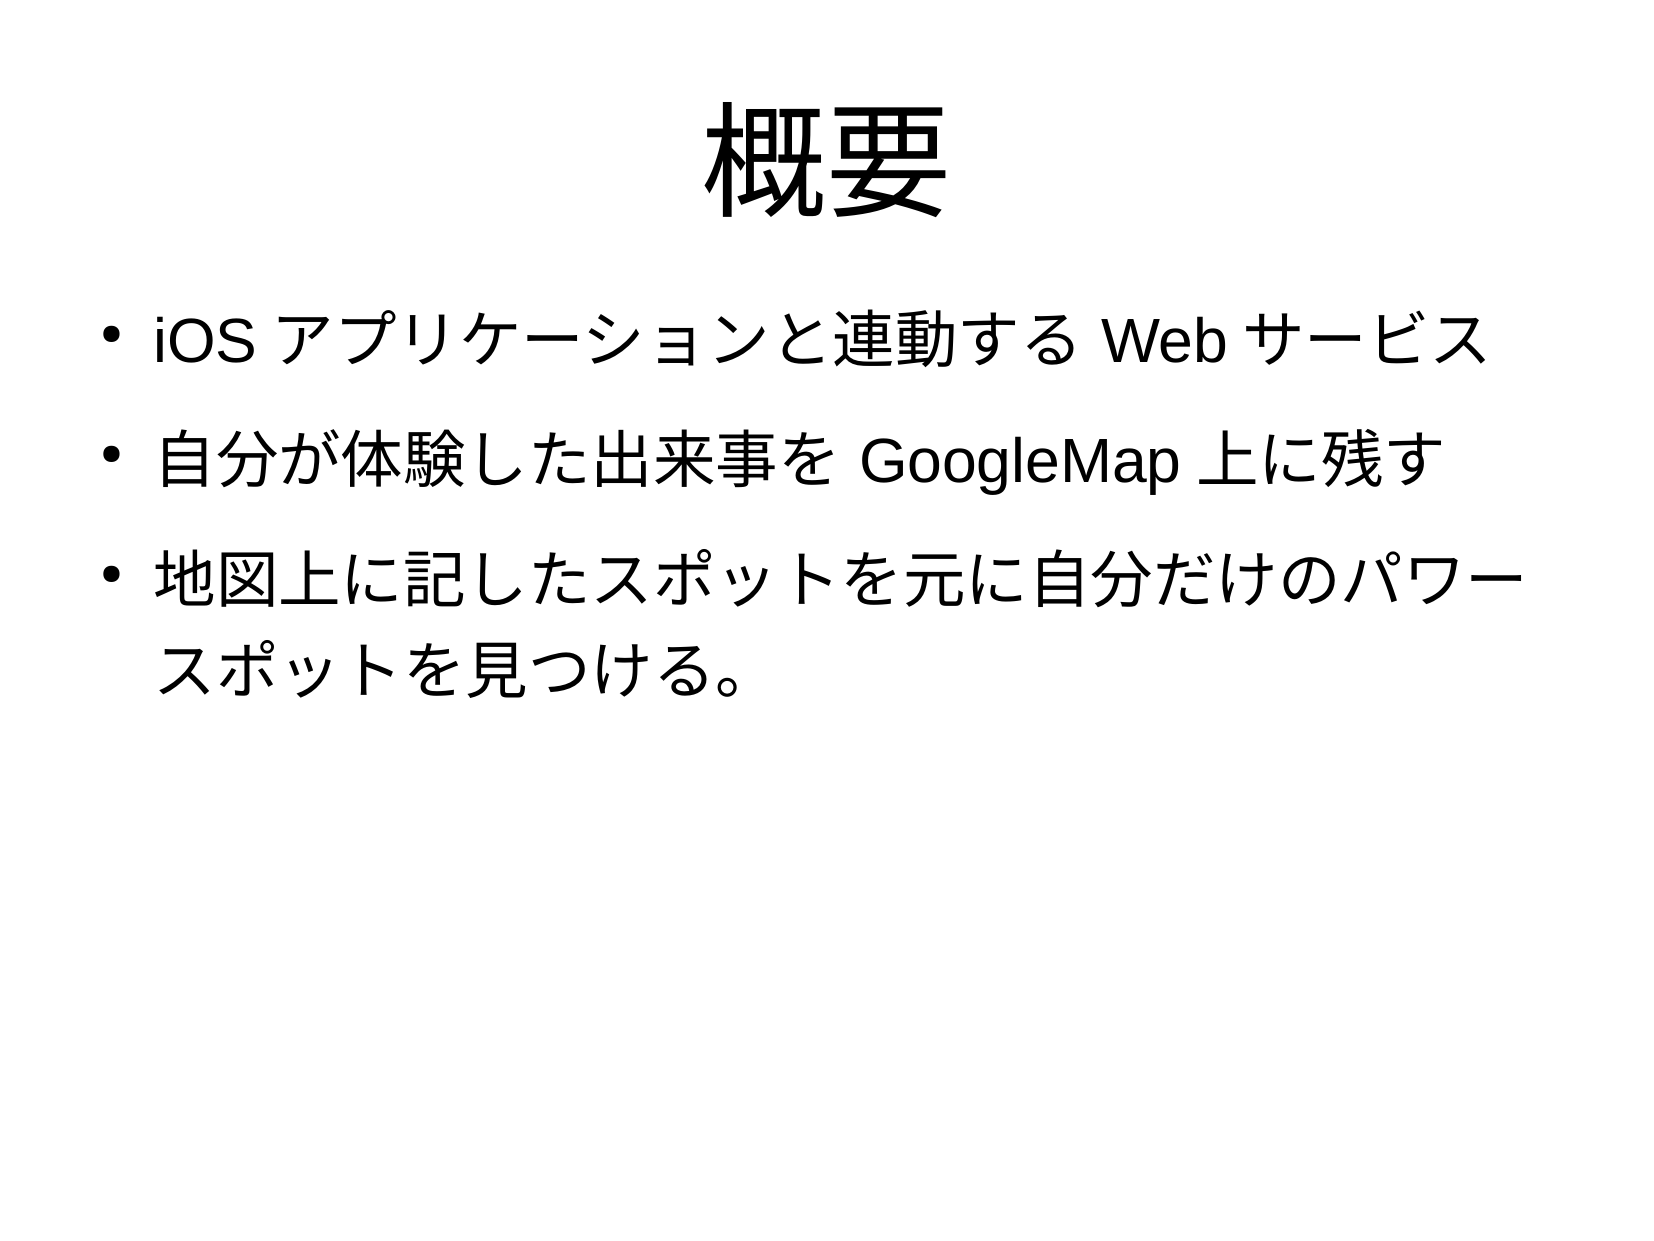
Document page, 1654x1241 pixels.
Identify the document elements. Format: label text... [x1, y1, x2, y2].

title 概要 [82, 49, 1571, 257]
list iOSアプリケーションと連動するWebサービス 自分が体験した出来事をGoogleMap上に残す 地図上に記したスポットを元に自分だけのパワースポットを見つける。 [82, 290, 1571, 1109]
